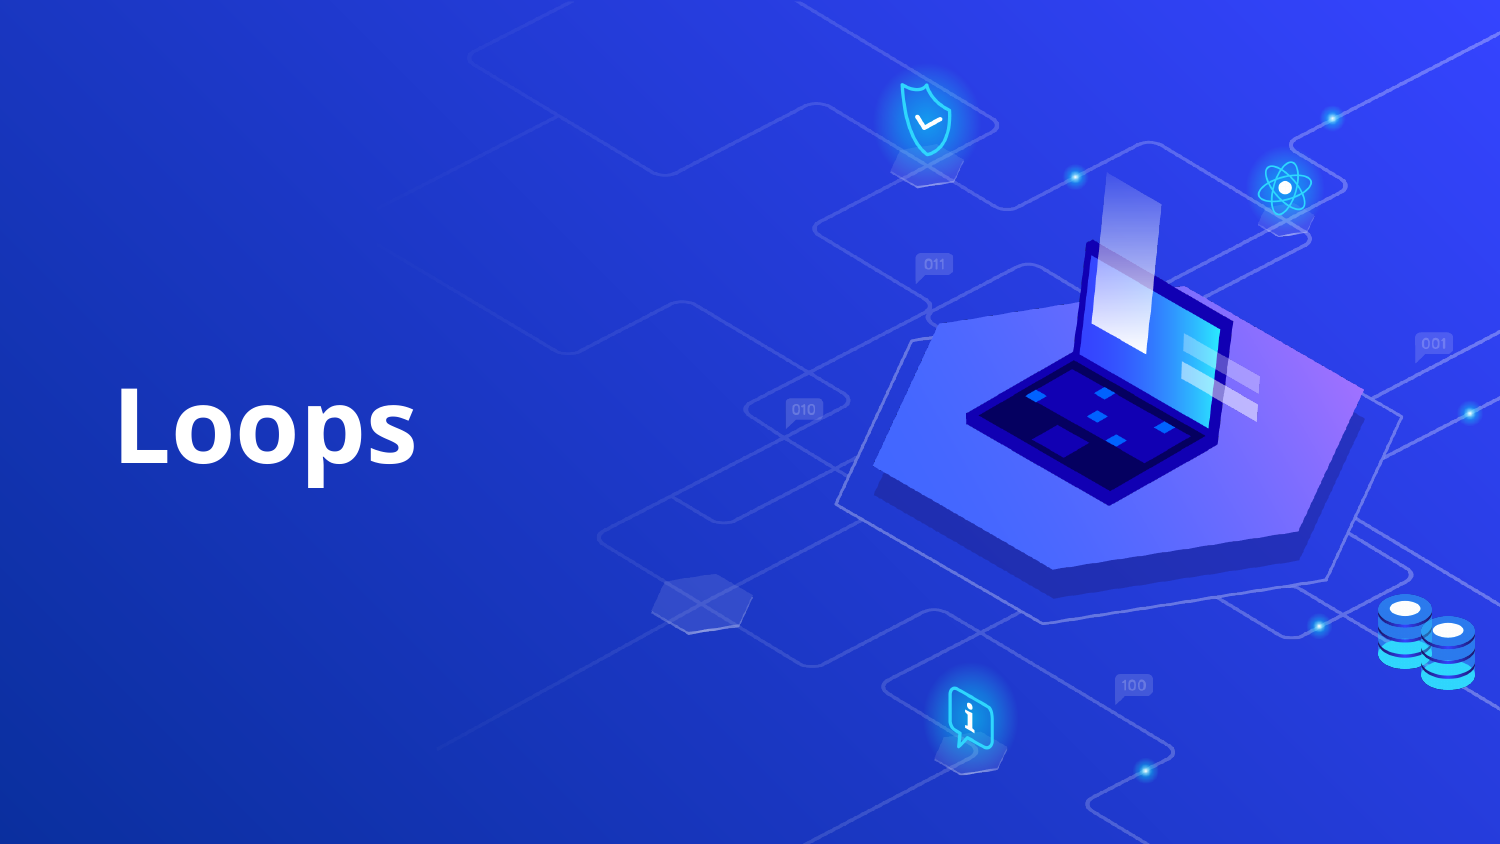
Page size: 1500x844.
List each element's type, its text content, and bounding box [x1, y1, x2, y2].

picture [0, 0, 1500, 844]
text_box Loops [112, 326, 857, 517]
